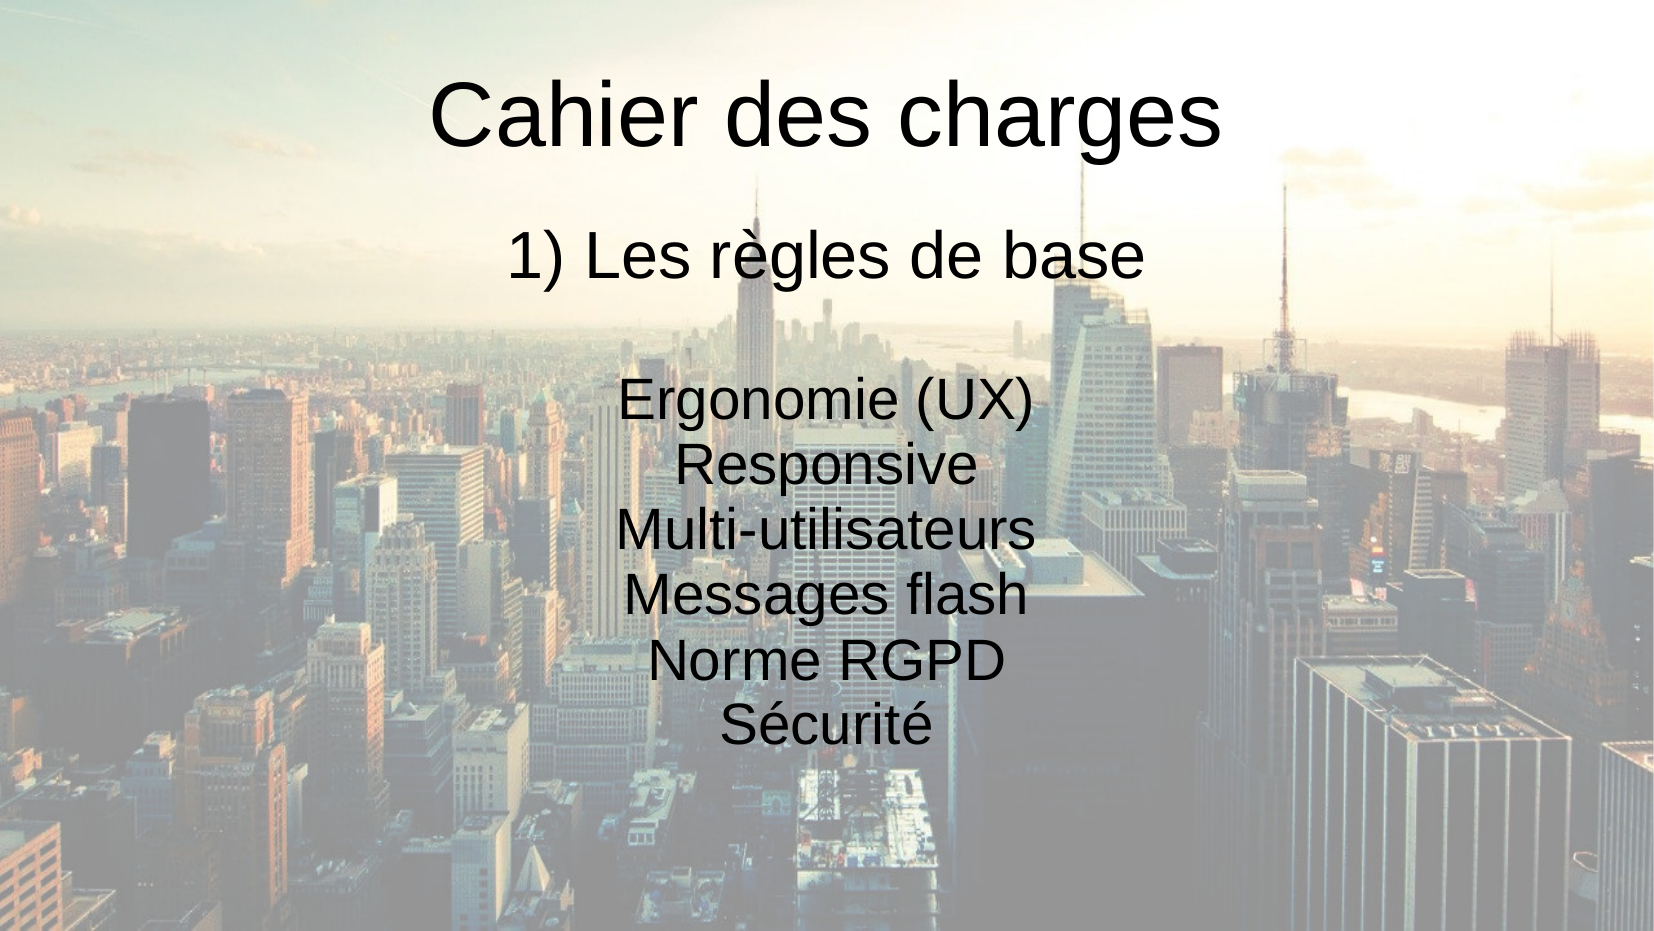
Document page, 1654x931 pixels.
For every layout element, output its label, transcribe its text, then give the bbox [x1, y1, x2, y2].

title Cahier des charges [82, 37, 1571, 193]
subtitle 1) Les règles de base Ergonomie (UX) Responsive Multi-utilisateurs Messages flash Norme RGPD Sécurité [82, 217, 1571, 758]
picture [0, 0, 1654, 931]
